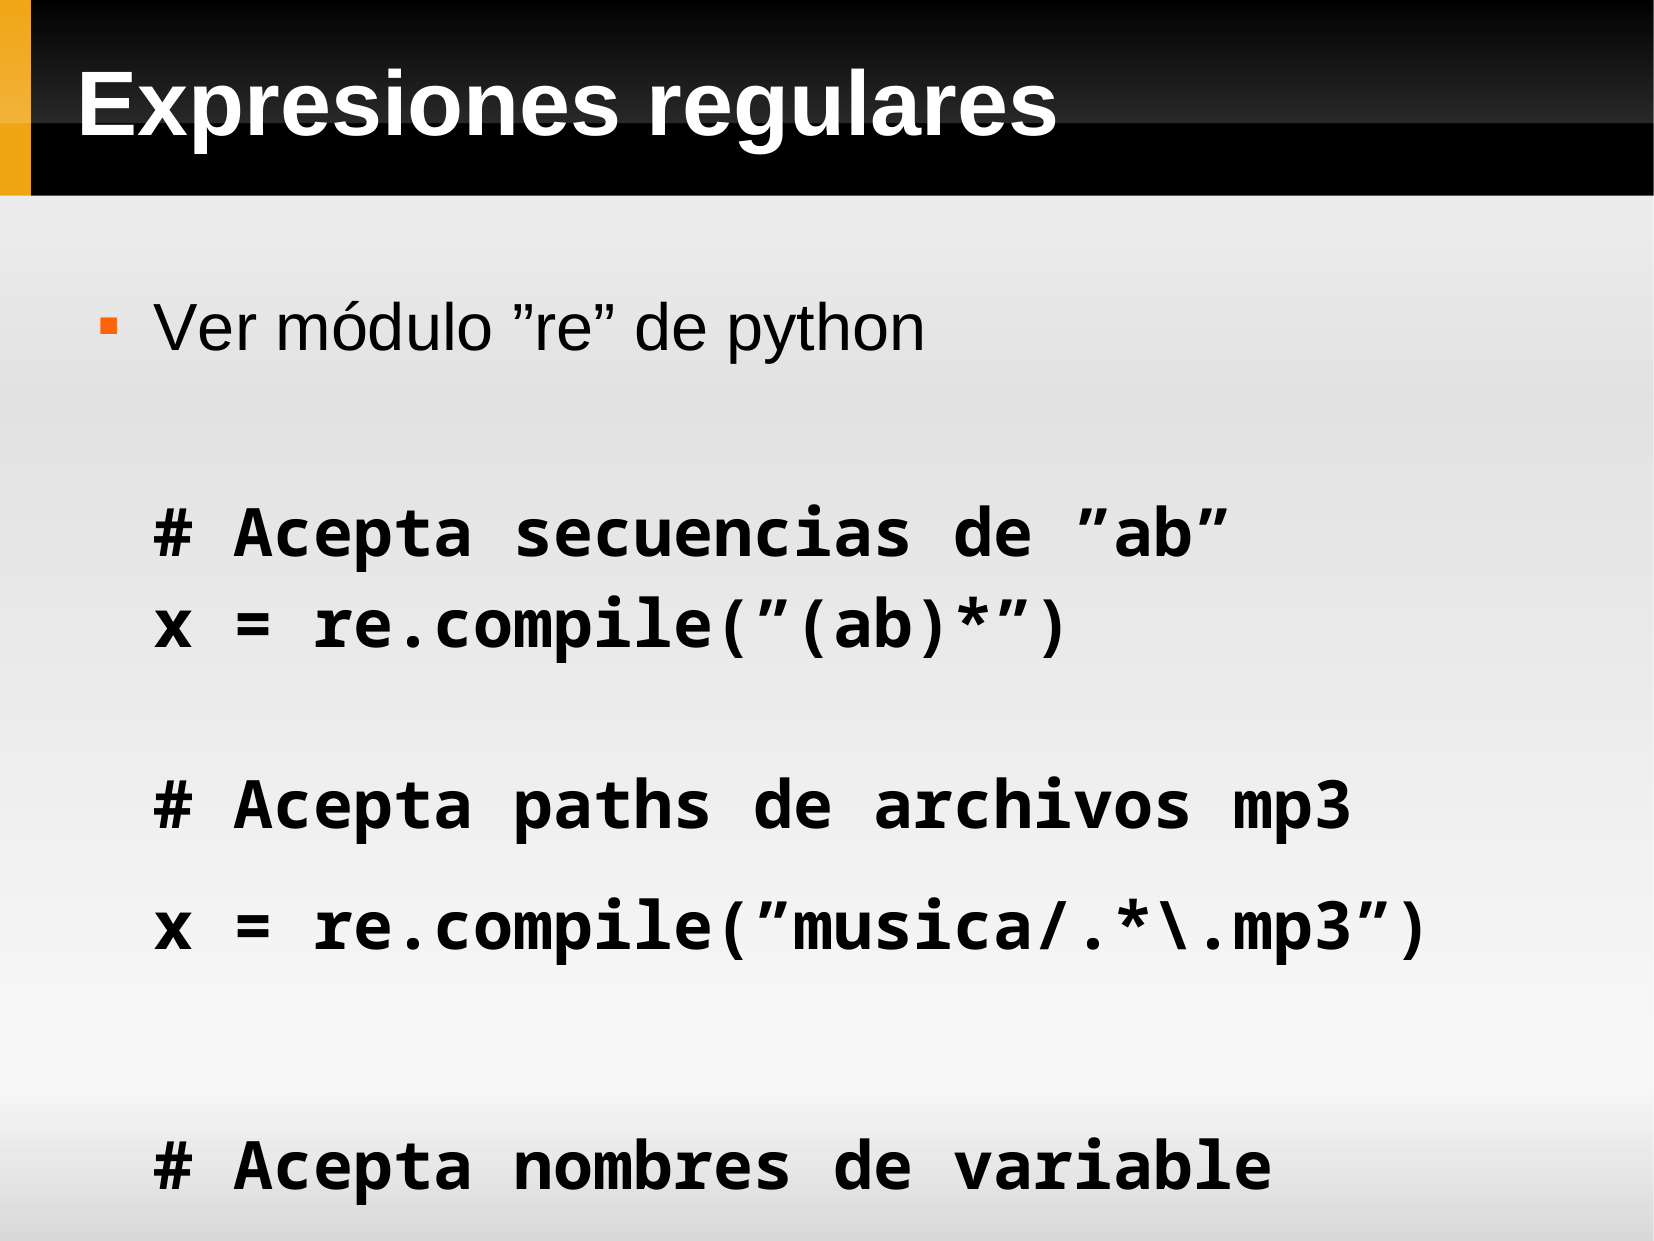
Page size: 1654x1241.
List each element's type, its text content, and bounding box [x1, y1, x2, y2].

picture [0, 0, 1654, 1241]
list Ver módulo ”re” de python # Acepta secuencias de ”ab” x = re.compile(”(ab)*”) # Acepta paths de archivos mp3 x = re.compile(”musica/.*\.mp3”) # Acepta nombres de variable x = re.compile(”[a-z][a-z0-9]*”) [82, 290, 1571, 1114]
title Expresiones regulares [76, 0, 1565, 208]
